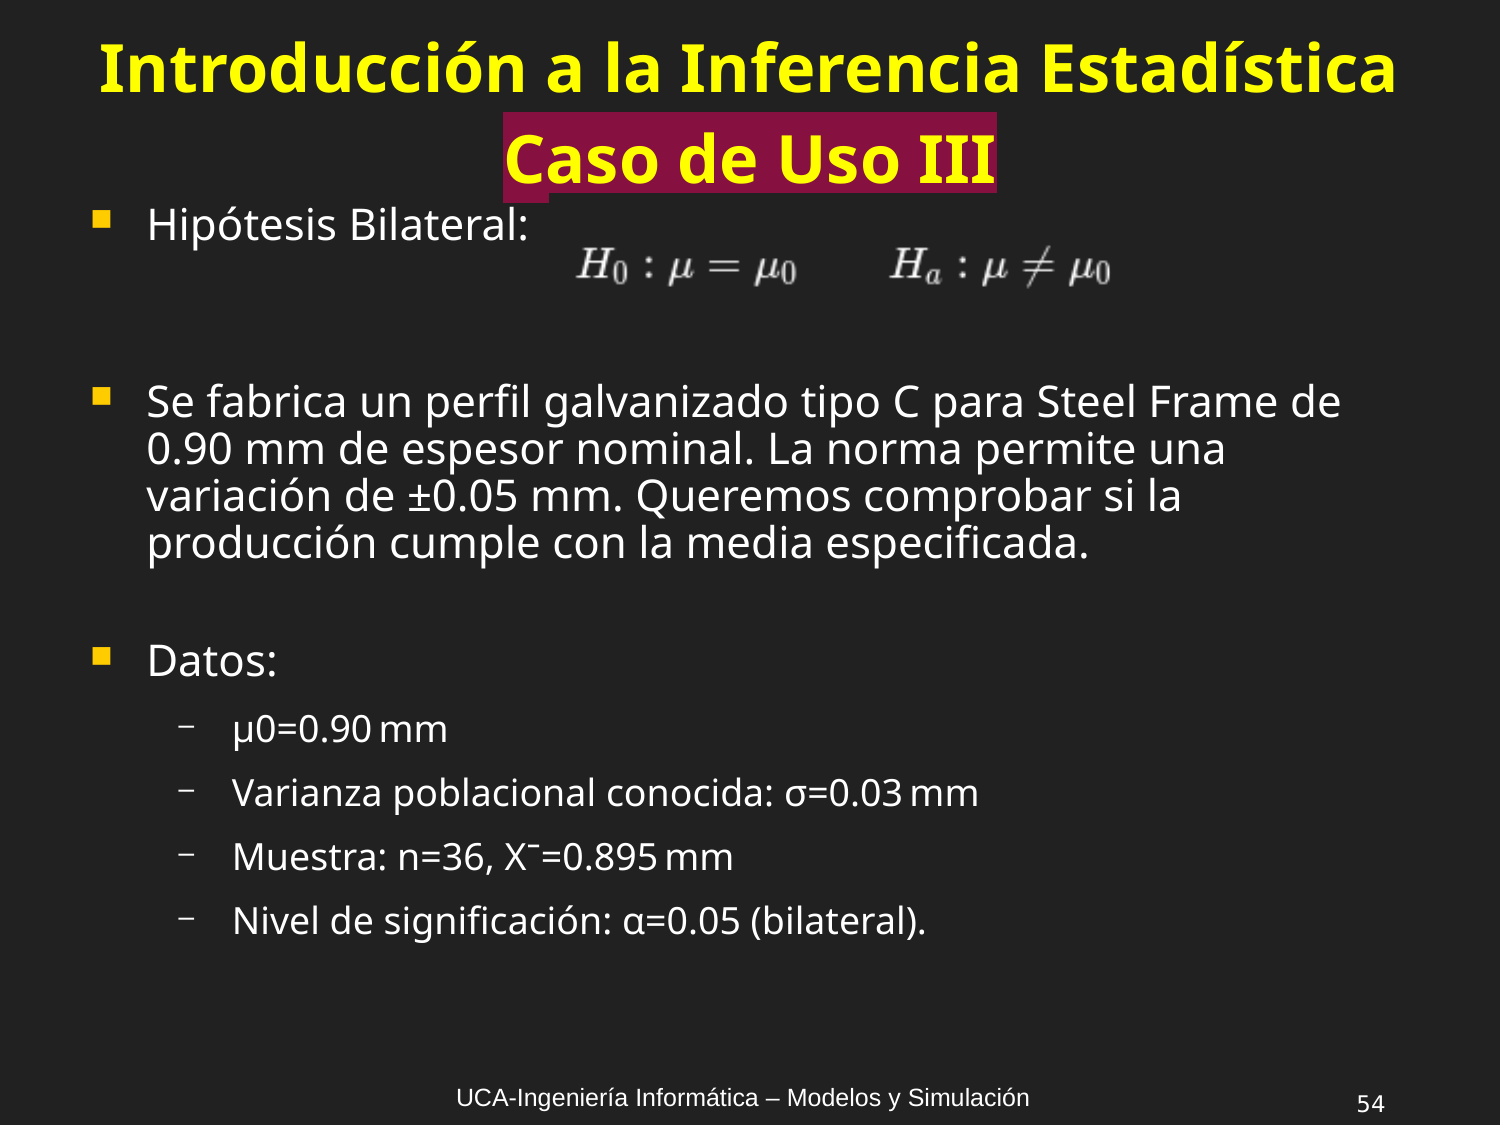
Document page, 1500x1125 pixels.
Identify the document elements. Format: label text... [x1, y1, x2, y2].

list Hipótesis Bilateral: Se fabrica un perfil galvanizado tipo C para Steel Frame de 0.90 mm de espesor nominal. La norma permite una variación de ±0.05 mm. Queremos comprobar si la producción cumple con la media especificada. Datos: μ0=0.90 mm Varianza poblacional conocida: σ=0.03 mm Muestra: n=36, Xˉ=0.895 mm Nivel de significación: α=0.05 (bilateral). [75, 195, 1426, 1051]
title Introducción a la Inferencia Estadística Caso de Uso III [75, 37, 1426, 188]
picture [549, 193, 1163, 338]
